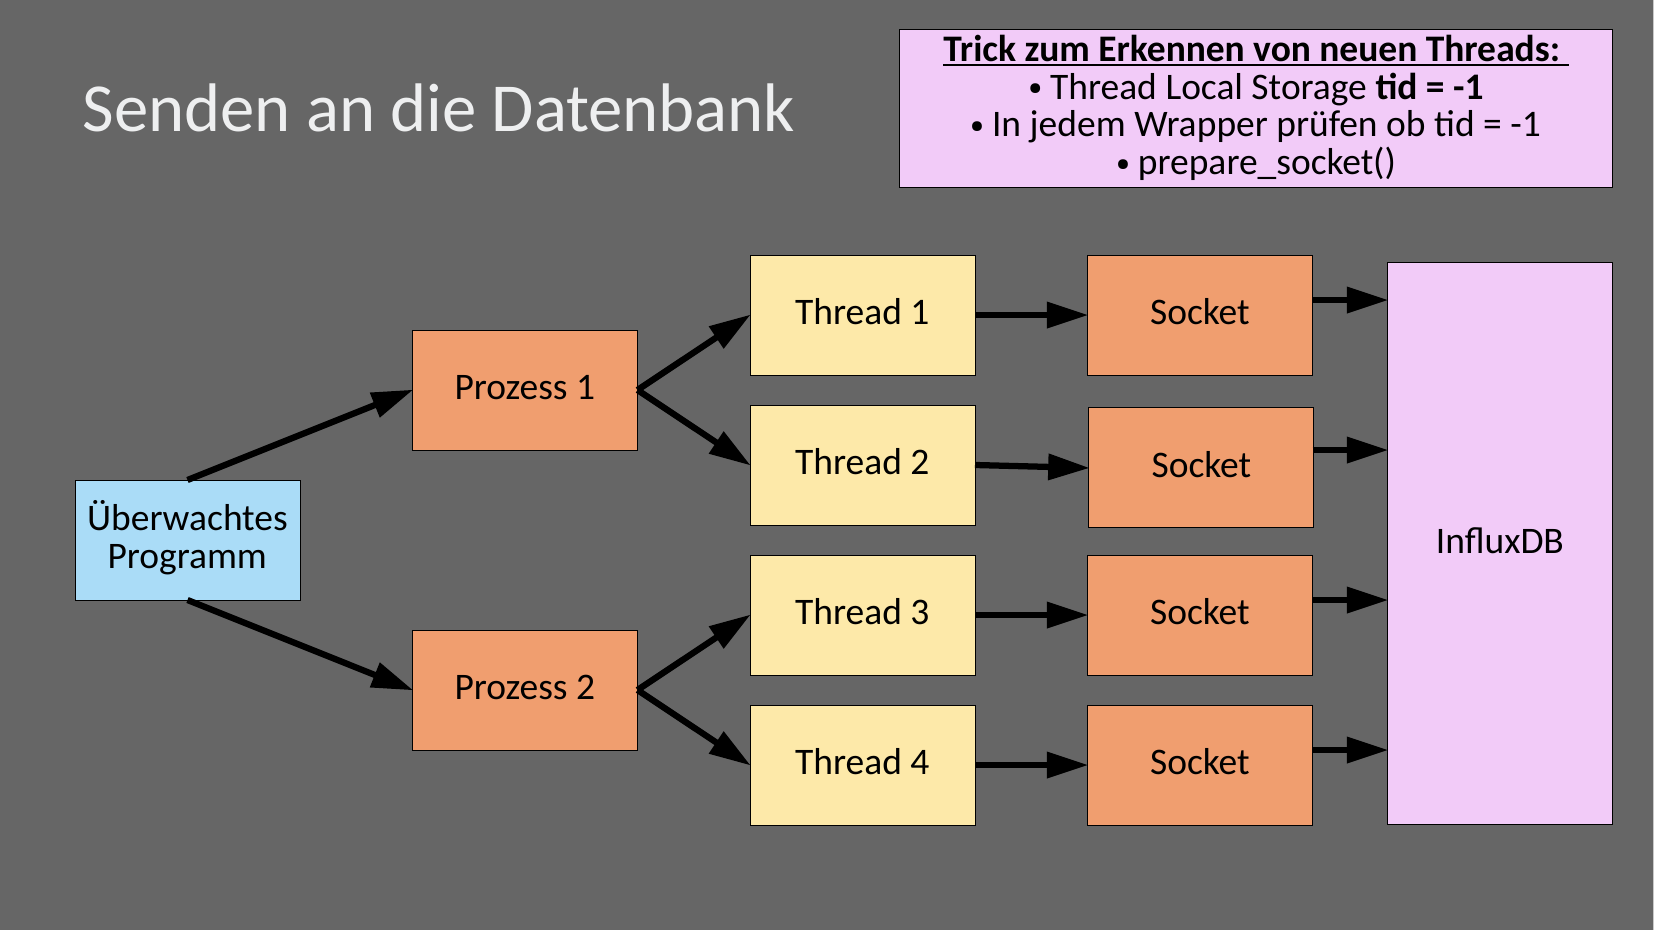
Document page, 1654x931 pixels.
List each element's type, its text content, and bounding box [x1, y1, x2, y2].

text_box Trick zum Erkennen von neuen Threads: Thread Local Storage tid = -1 In jedem Wrapper prüfen ob tid = -1 prepare_socket() [899, 29, 1613, 188]
text_box Thread 3 [750, 555, 976, 676]
text_box Thread 1 [750, 255, 976, 376]
text_box Socket [1087, 255, 1313, 376]
title Senden an die Datenbank [82, 37, 1571, 193]
text_box Thread 2 [750, 405, 976, 526]
text_box Thread 4 [750, 705, 976, 826]
text_box Prozess 2 [412, 630, 638, 751]
text_box Prozess 1 [412, 330, 638, 451]
text_box InfluxDB [1387, 262, 1613, 825]
text_box Socket [1088, 407, 1314, 528]
text_box Socket [1087, 555, 1313, 676]
text_box Überwachtes Programm [75, 480, 301, 601]
text_box Socket [1087, 705, 1313, 826]
